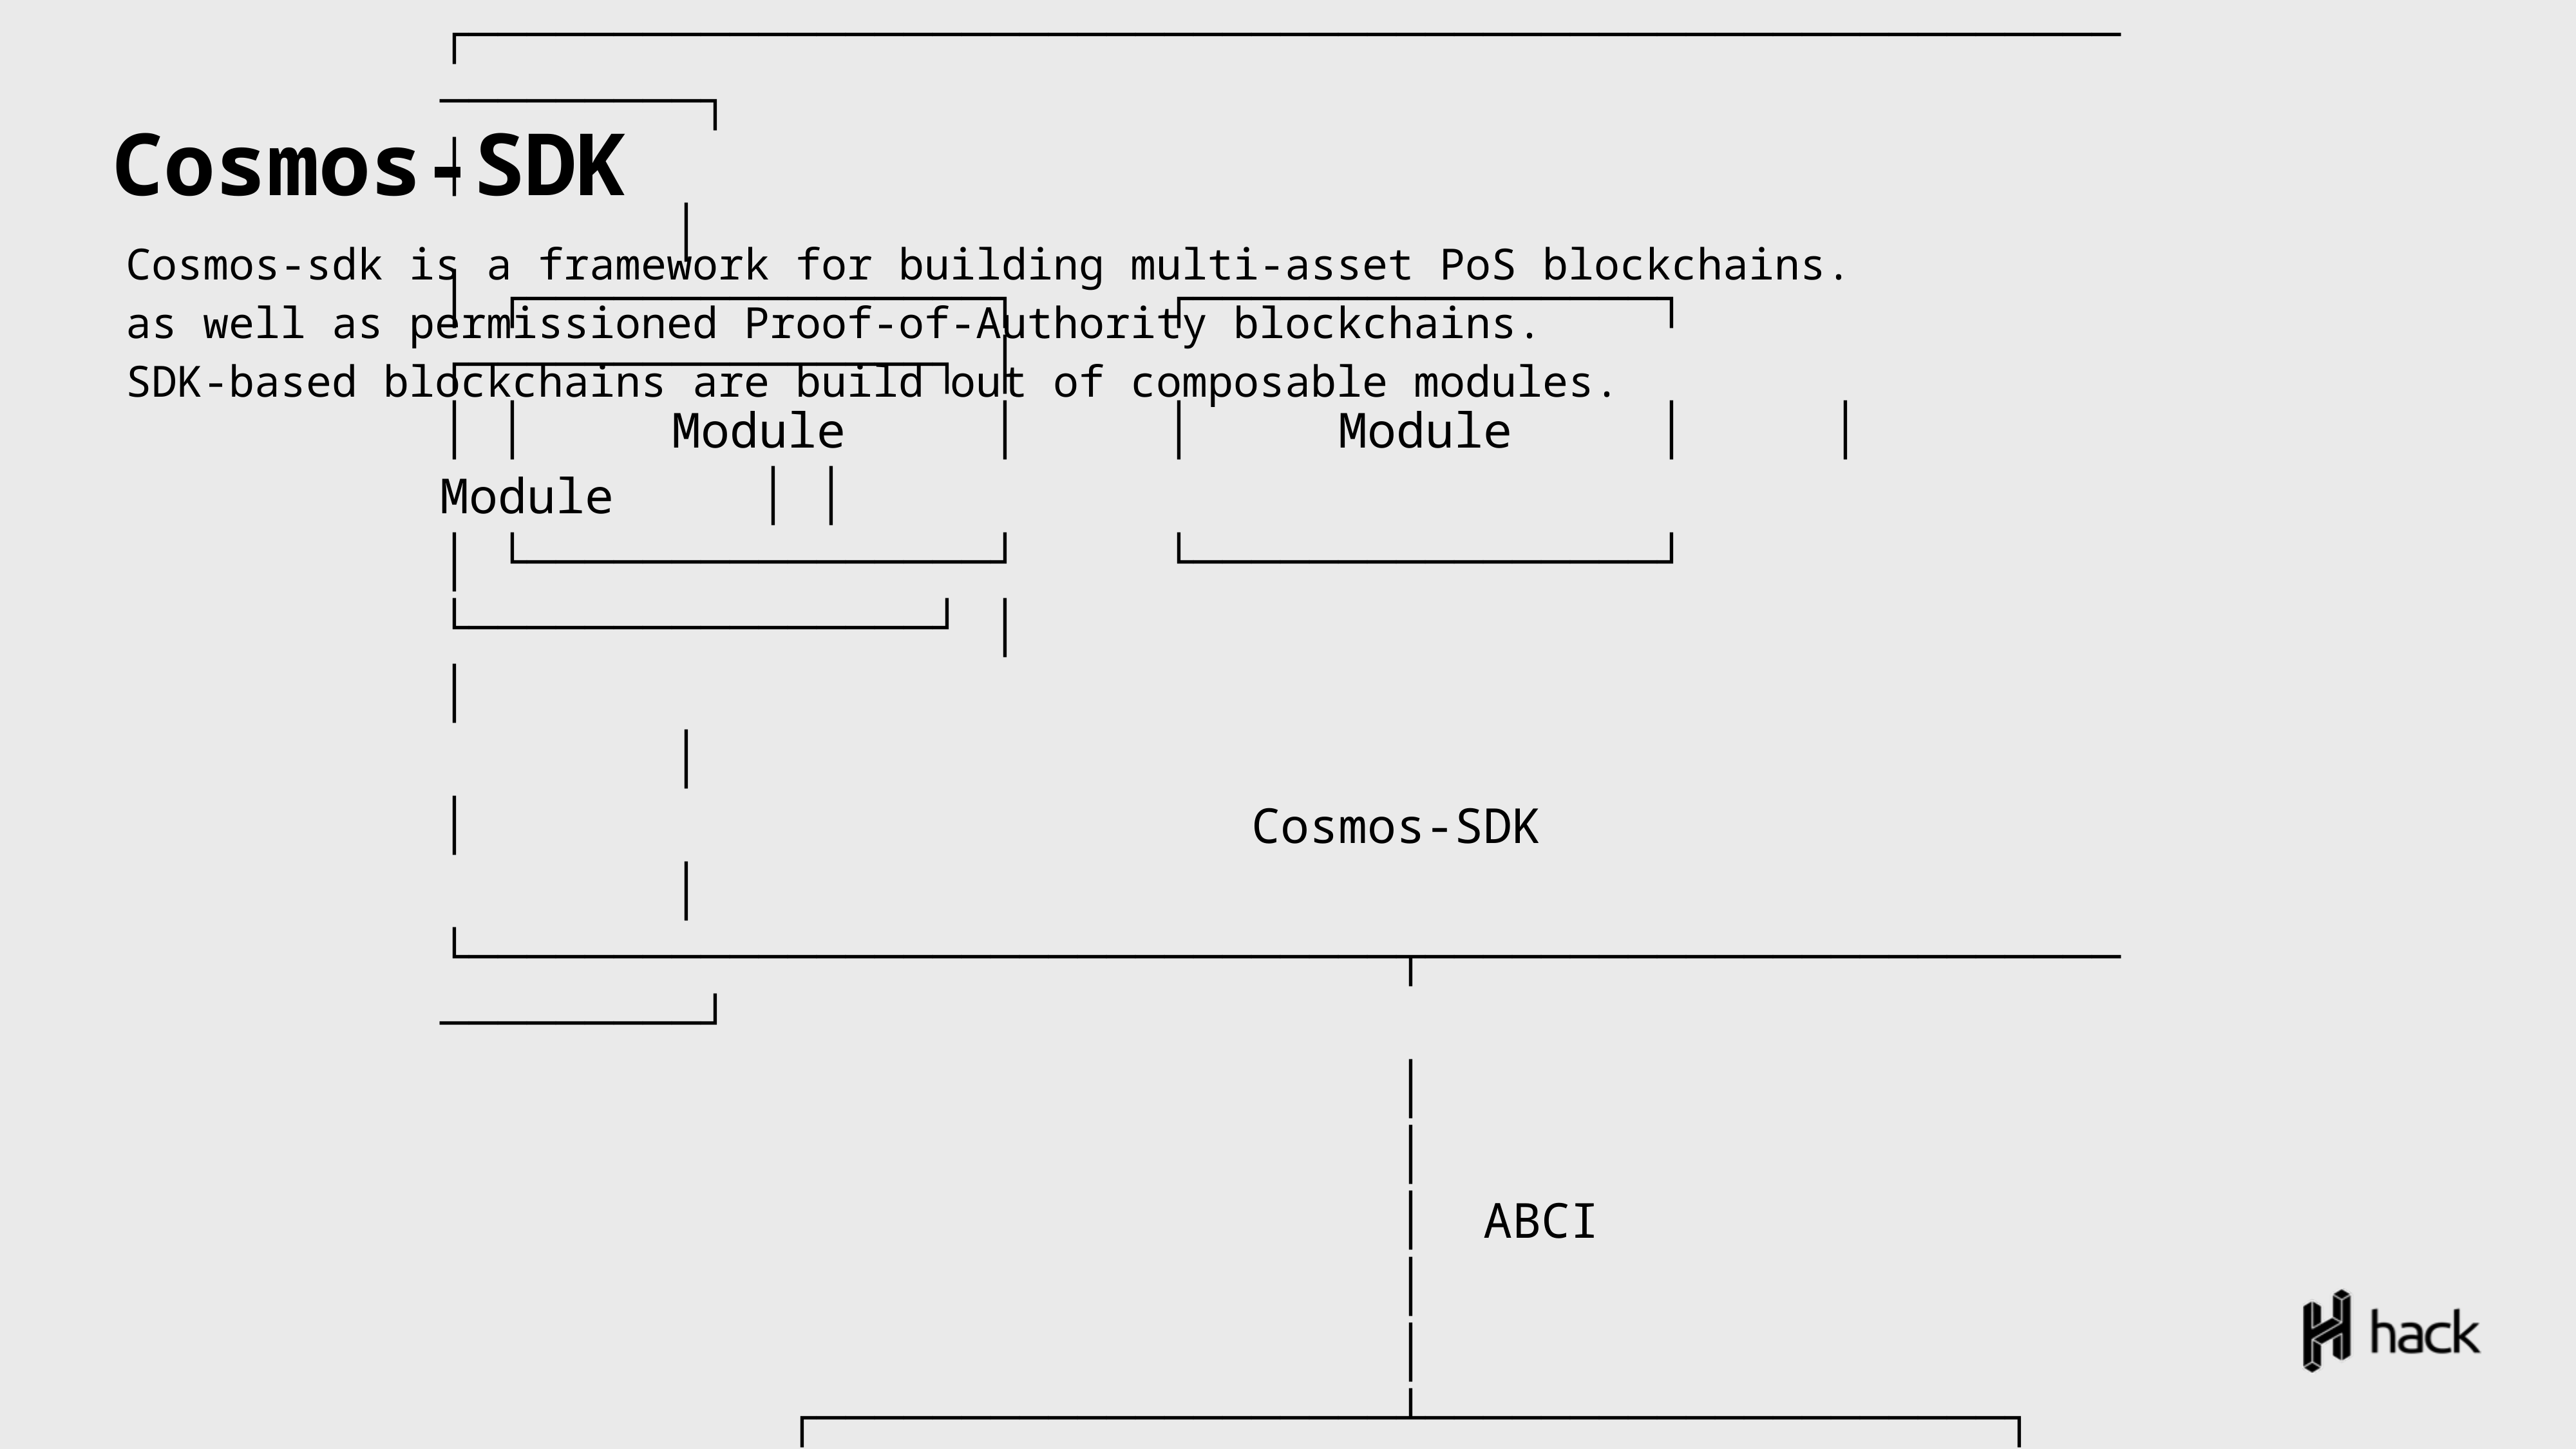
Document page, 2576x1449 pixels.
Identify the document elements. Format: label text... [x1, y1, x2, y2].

text_box Cosmos-sdk is a framework for building multi-asset PoS blockchains. as well as permissioned Proof-of-Authority blockchains. SDK-based blockchains are build out of composable modules. [456, 366, 945, 386]
text_box Cosmos-sdk is a framework for building multi-asset PoS blockchains. as well as permissioned Proof-of-Authority blockchains. SDK-based blockchains are build out of composable modules. [116, 229, 2465, 386]
title Cosmos-SDK [112, 112, 2461, 213]
text_box ┌──────────────────────────────────────────────────────────────────┐ │ │ │ ┌────────────────┐ ┌────────────────┐ ┌────────────────┐ │ │ │ Module │ │ Module │ │ Module │ │ │ └────────────────┘ └────────────────┘ └────────────────┘ │ │ │ │ Cosmos-SDK │ └────────────────────────────────┬─────────────────────────────────┘ │ │ │ ABCI │ │ ┌────────────────────┴────────────────────┐ │ │ │ Tendermint │ │ │ └─────────────────────────────────────────┘ [430, 410, 2146, 1305]
picture [2302, 1288, 2481, 1374]
